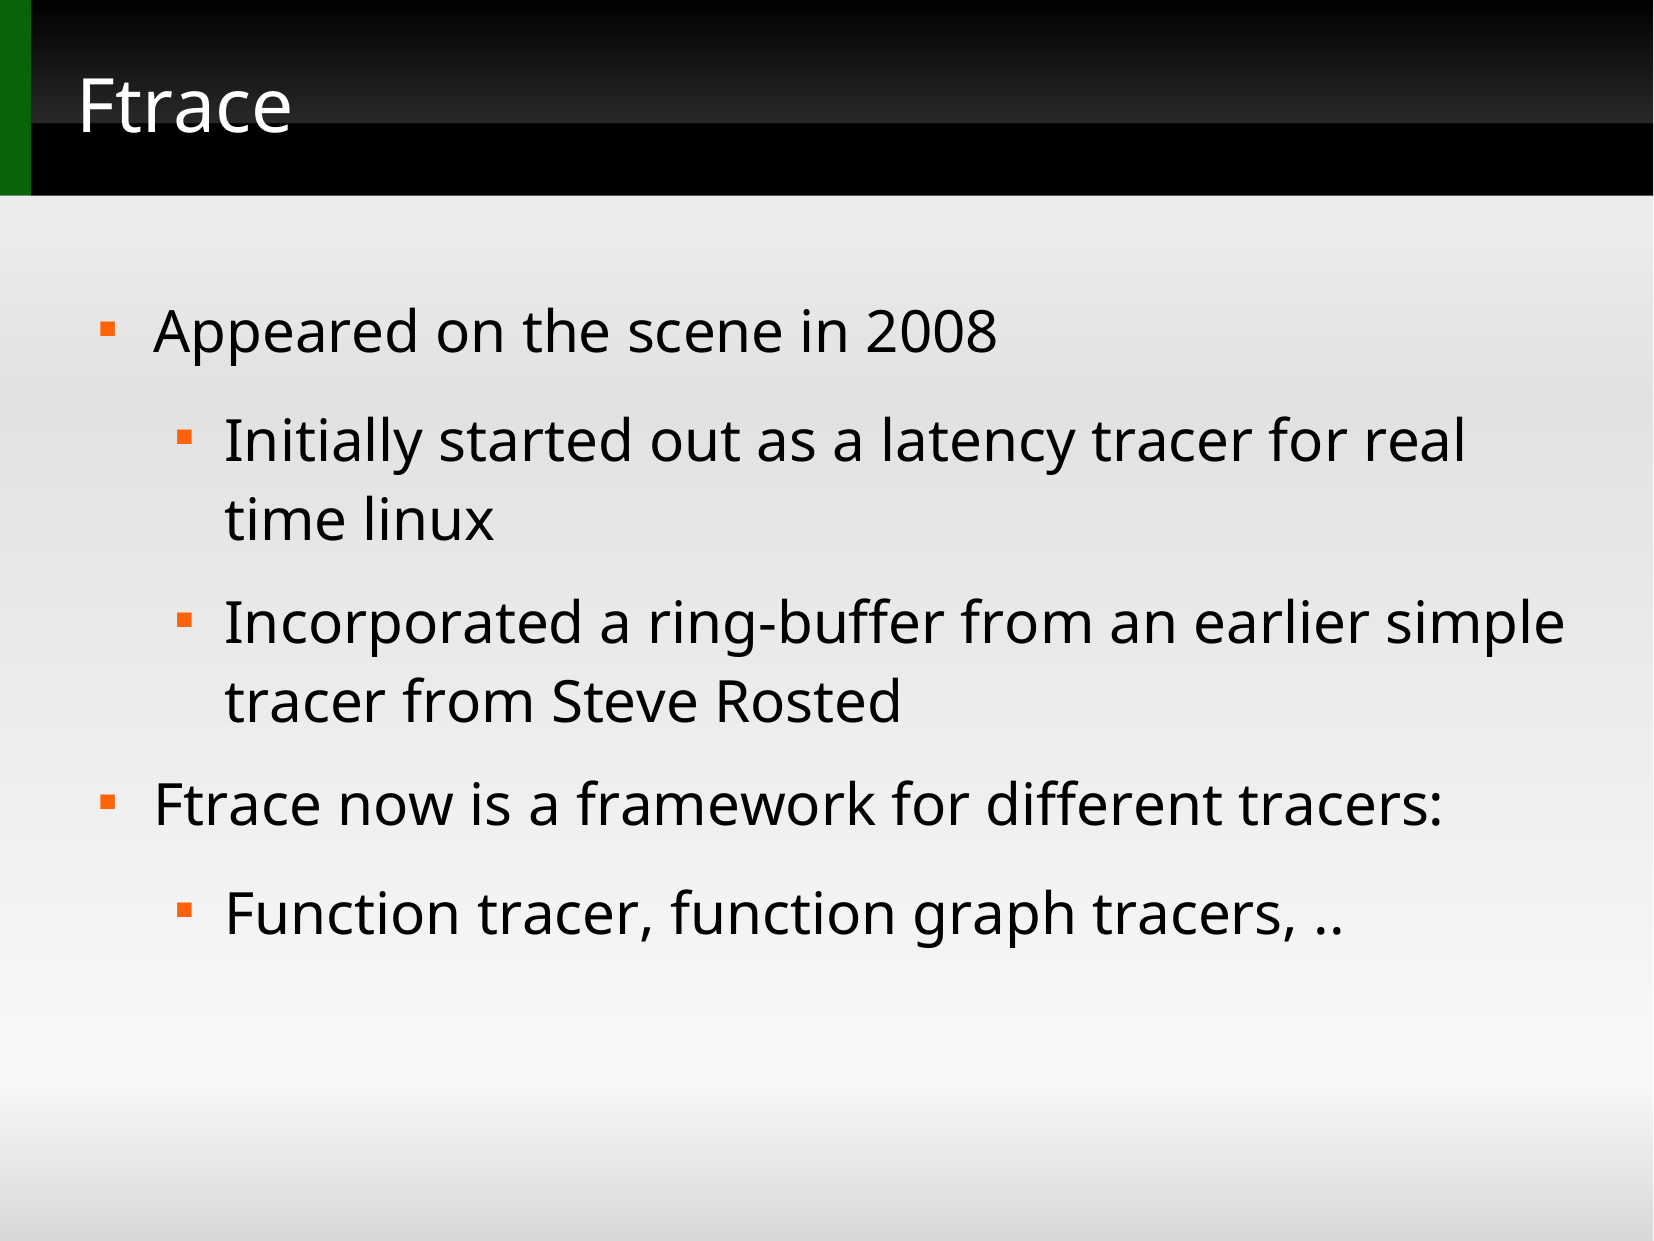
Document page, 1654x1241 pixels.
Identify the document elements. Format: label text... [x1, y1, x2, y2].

picture [0, 0, 1654, 1241]
title Ftrace [76, 0, 1565, 208]
list Appeared on the scene in 2008 Initially started out as a latency tracer for real time linux Incorporated a ring-buffer from an earlier simple tracer from Steve Rosted Ftrace now is a framework for different tracers: Function tracer, function graph tracers, .. [82, 290, 1571, 1095]
